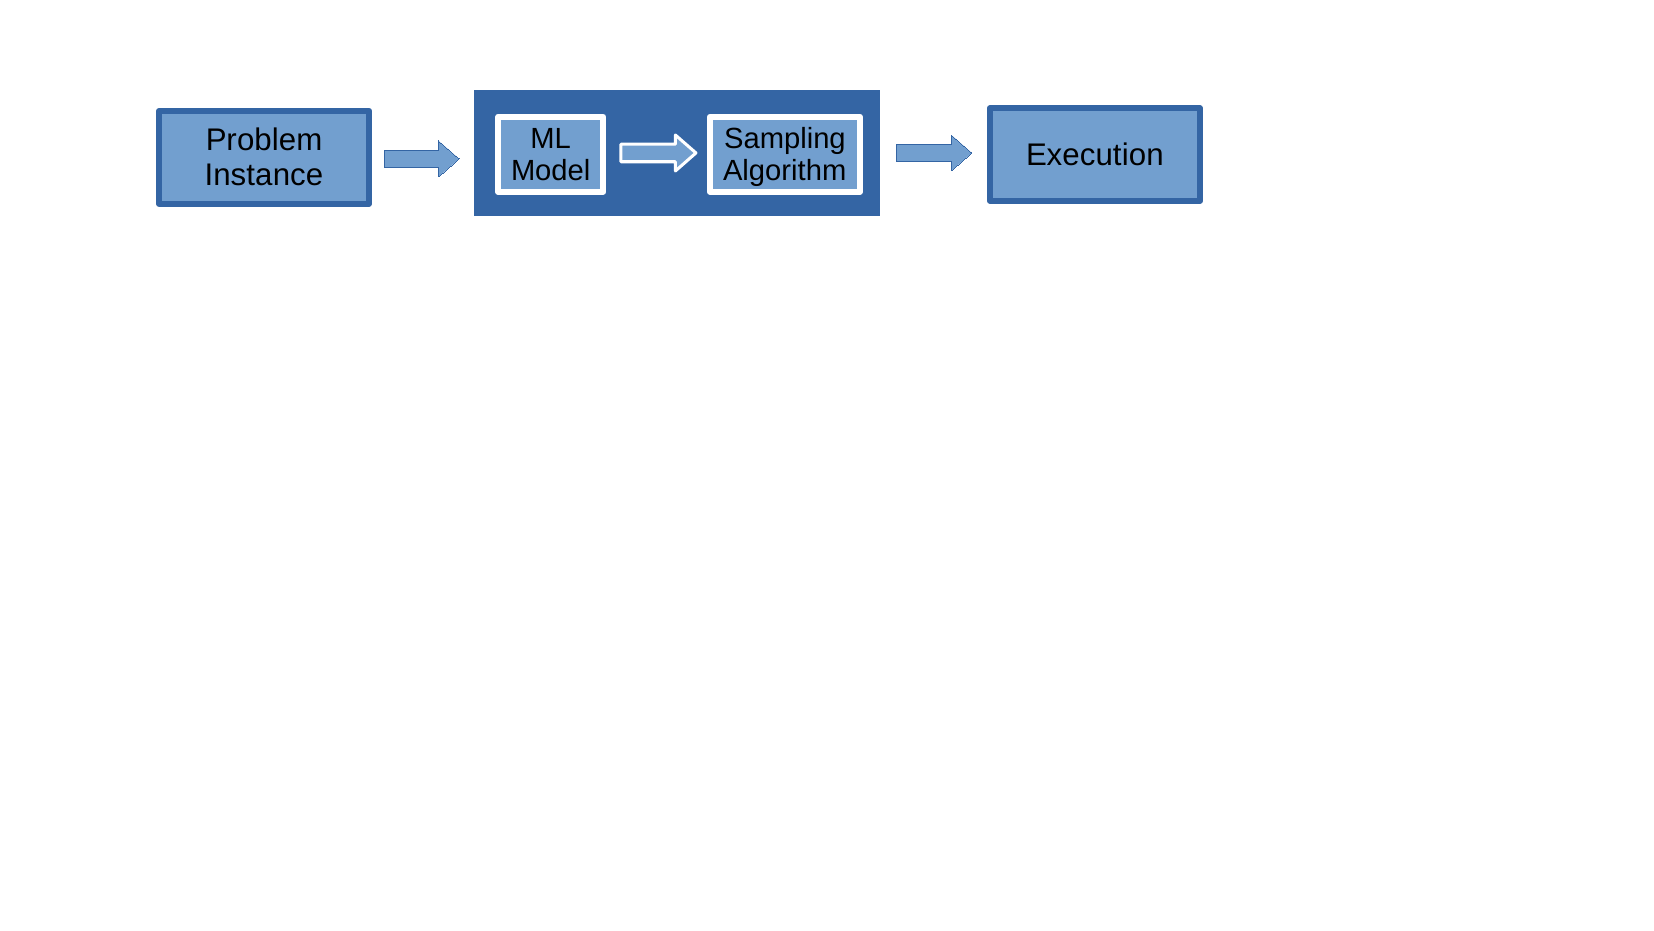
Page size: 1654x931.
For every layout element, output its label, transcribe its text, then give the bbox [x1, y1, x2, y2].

text_box Execution [990, 108, 1201, 201]
text_box ML Model [498, 116, 604, 192]
text_box Problem Instance [159, 110, 370, 204]
text_box Sampling Algorithm [709, 116, 860, 192]
text_box [384, 140, 460, 177]
text_box [474, 90, 880, 216]
text_box [896, 135, 972, 171]
